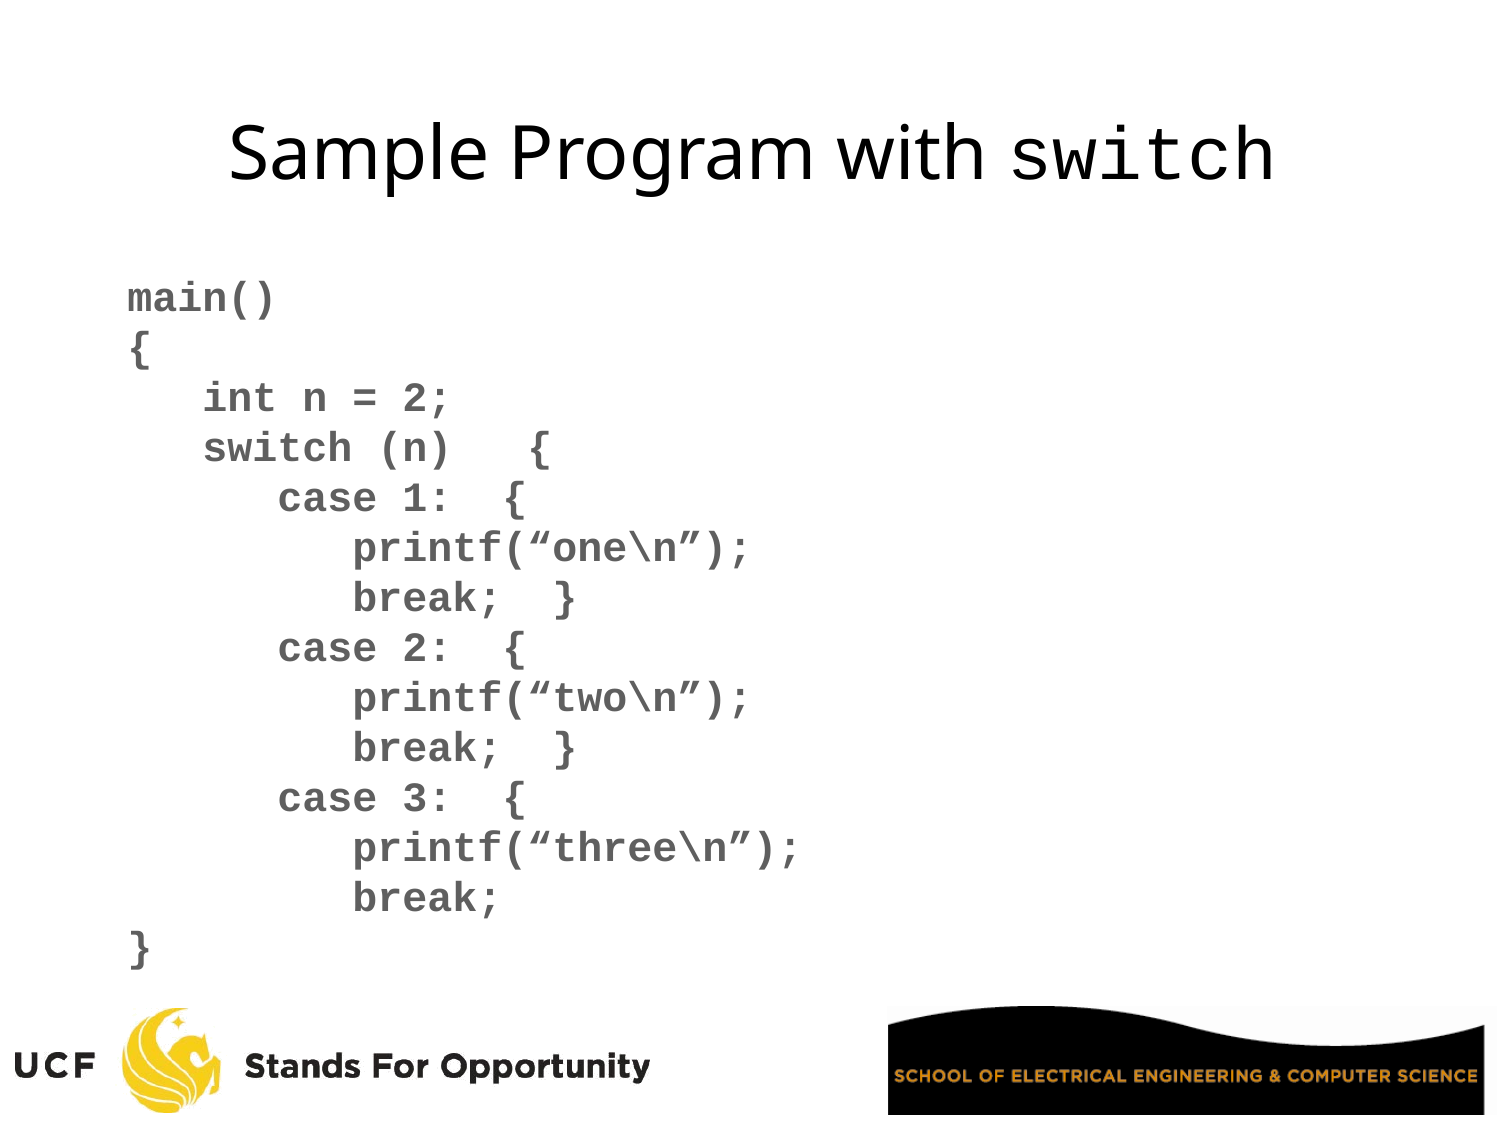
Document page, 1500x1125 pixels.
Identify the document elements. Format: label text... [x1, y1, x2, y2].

text_box main() { int n = 2; switch (n) { case 1: { printf(“one\n”); break; } case 2: { printf(“two\n”); break; } case 3: { printf(“three\n”); break; } [112, 262, 1388, 1038]
text_box Sample Program with switch [79, 52, 1427, 248]
picture [887, 1006, 1497, 1115]
picture [15, 1008, 650, 1113]
